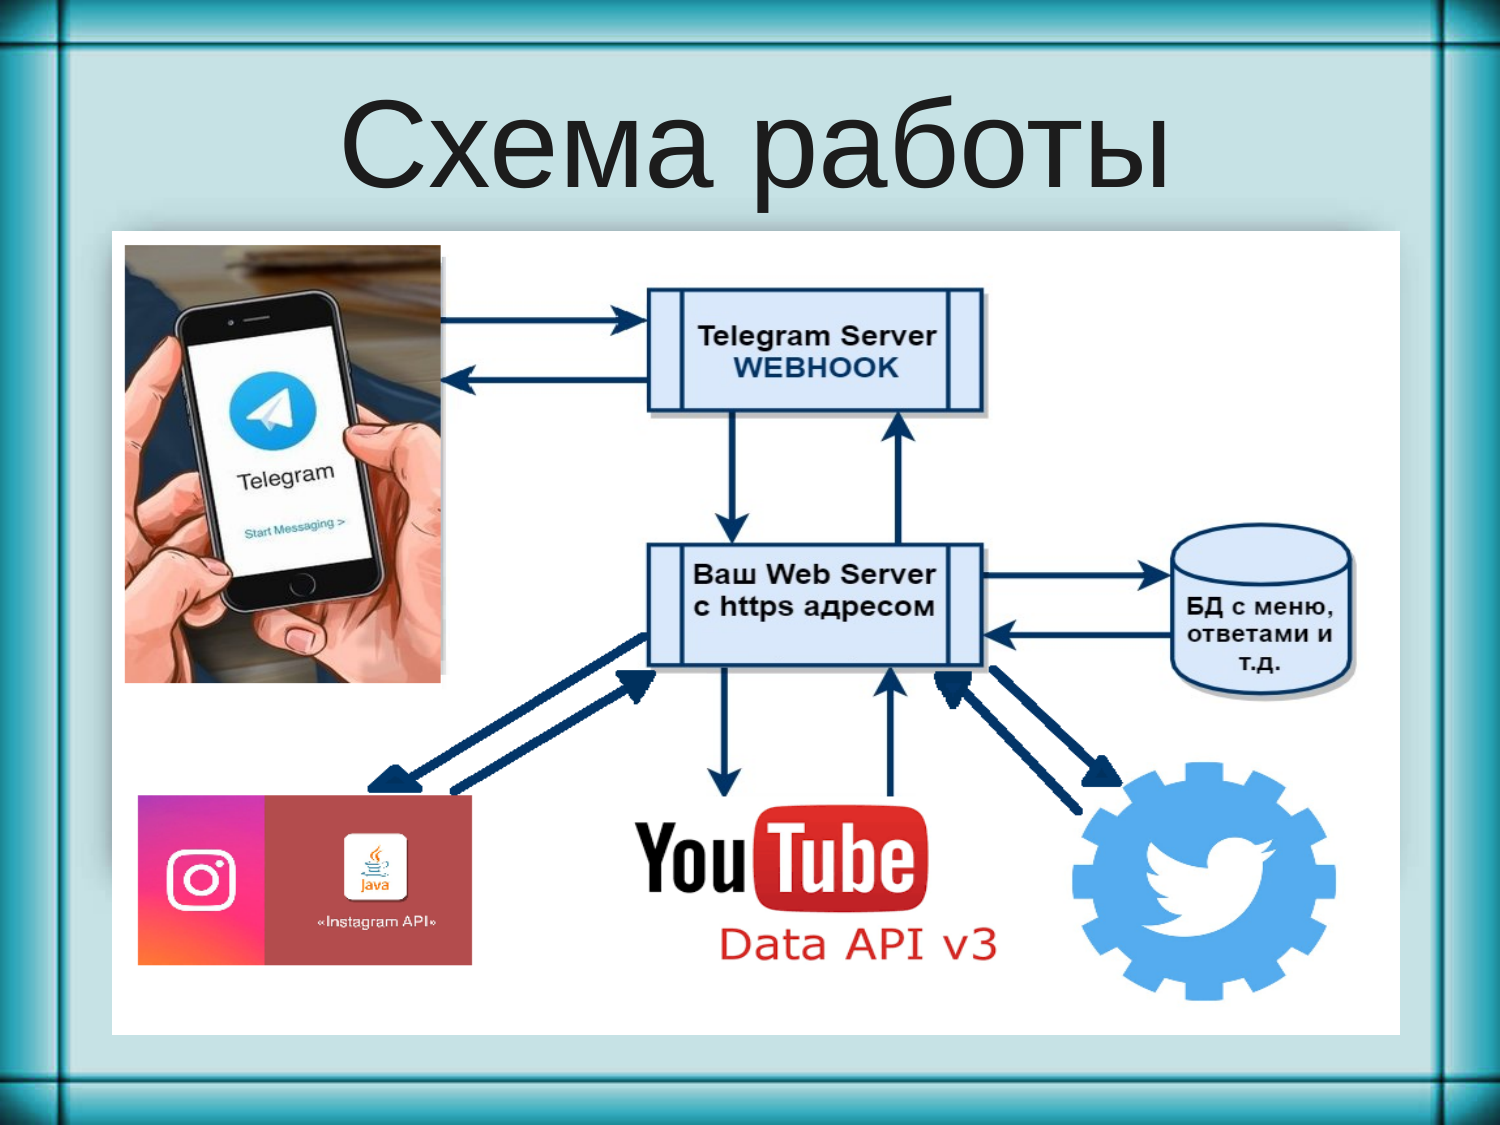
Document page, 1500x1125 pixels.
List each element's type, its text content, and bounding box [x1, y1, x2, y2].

picture [112, 231, 1400, 1036]
title Схема работы [112, 54, 1400, 209]
